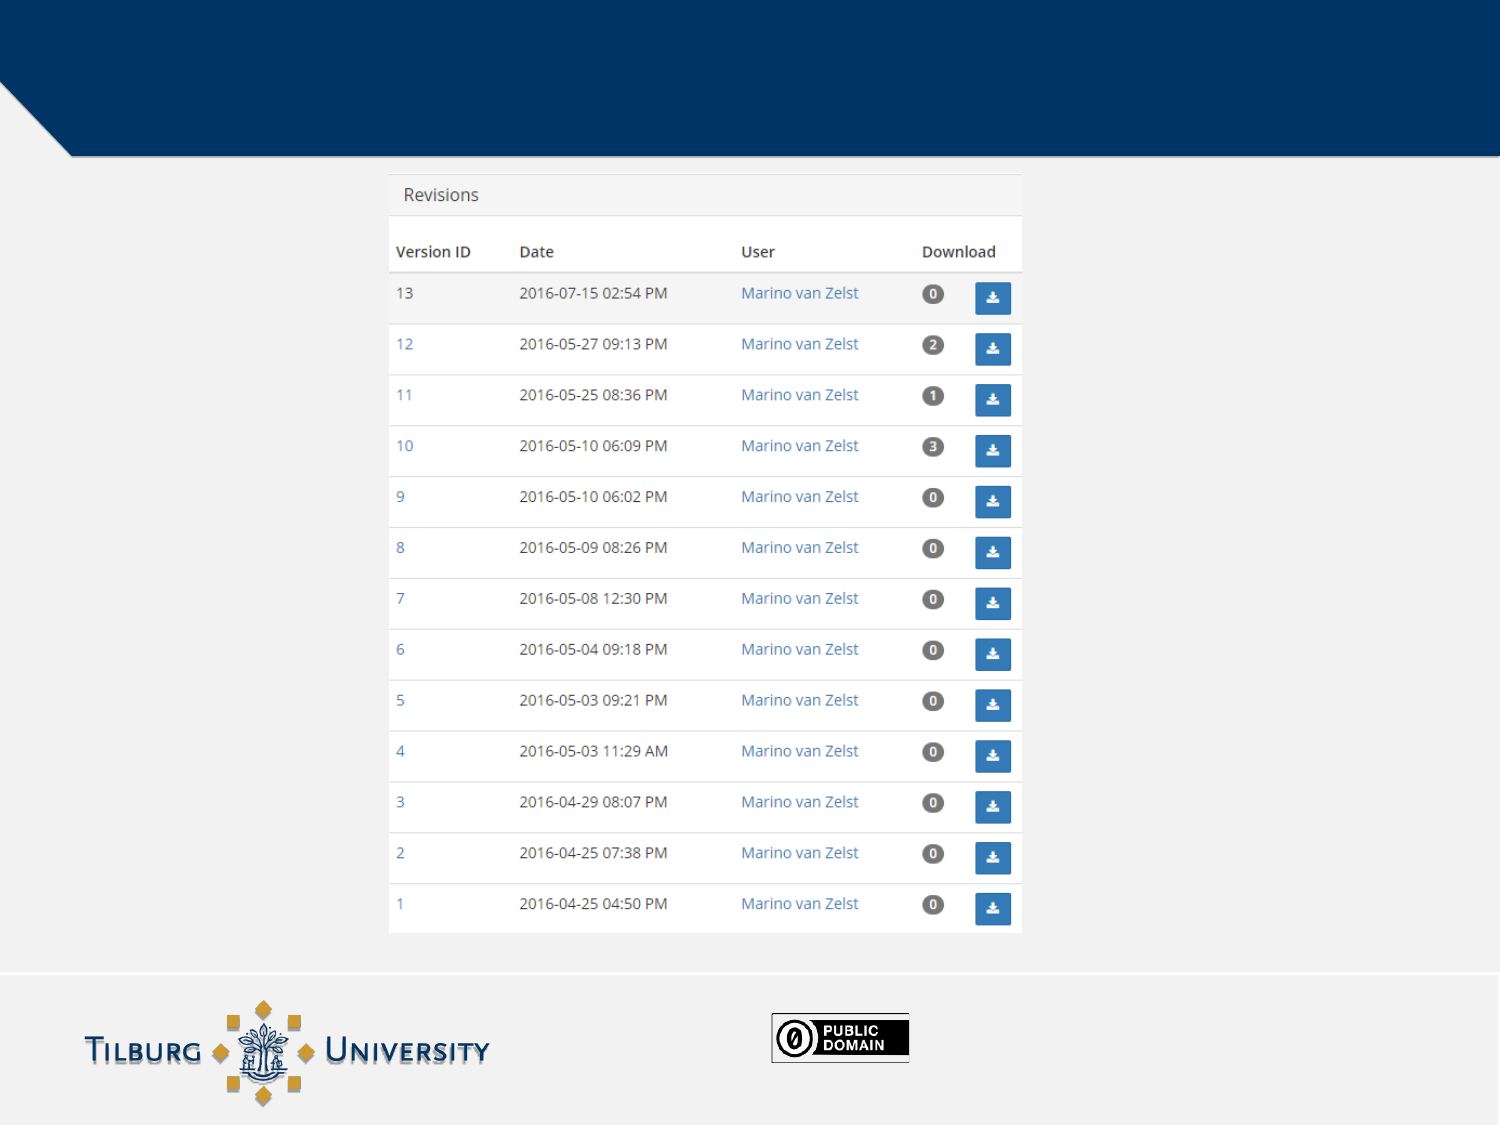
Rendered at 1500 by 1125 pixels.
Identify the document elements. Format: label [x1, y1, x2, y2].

text_box [772, 1014, 909, 1062]
picture [389, 173, 1022, 933]
